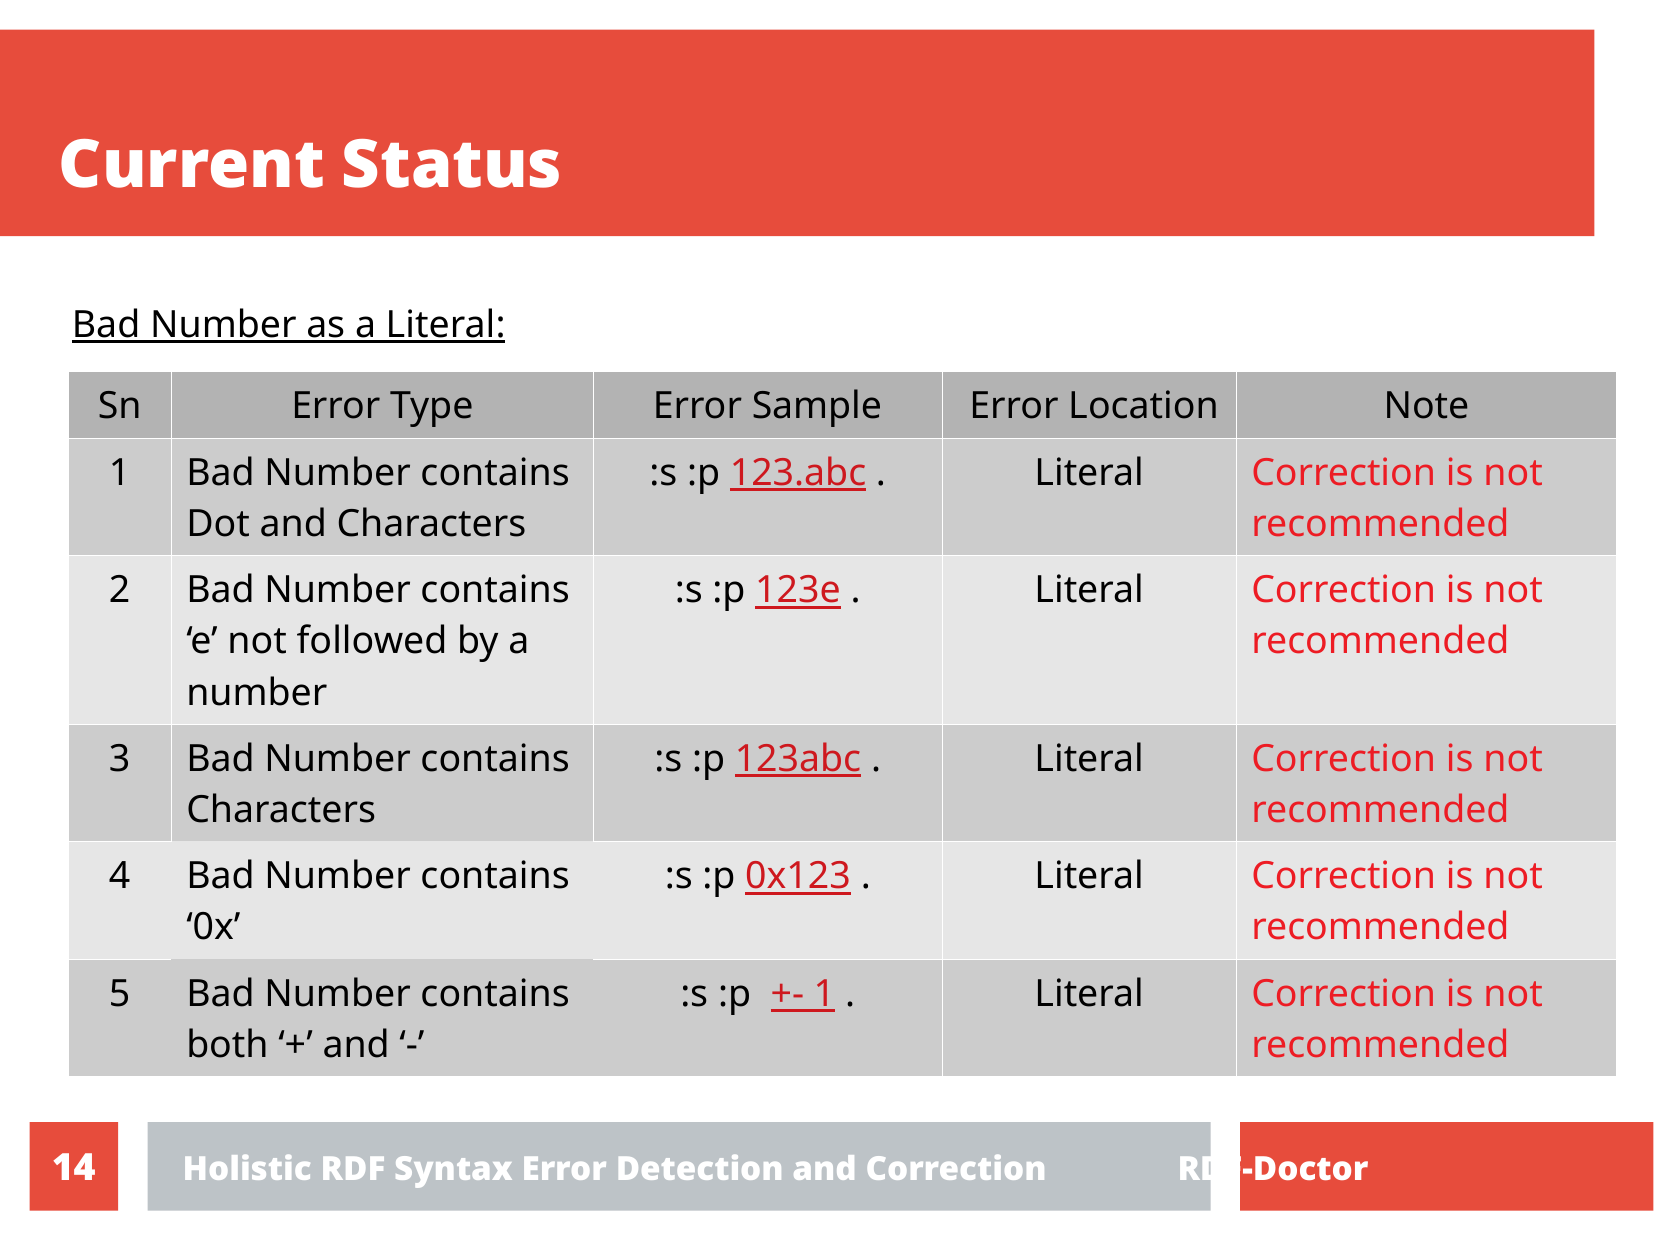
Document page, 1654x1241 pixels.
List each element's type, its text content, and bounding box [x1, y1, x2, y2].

table_cell 3 [69, 725, 171, 841]
table_cell Bad Number contains ‘e’ not followed by a number [172, 556, 593, 724]
table_cell :s :p 0x123 . [593, 842, 942, 959]
table_cell Correction is not recommended [1237, 725, 1616, 841]
table_cell 5 [69, 960, 171, 1076]
table_cell 2 [69, 556, 171, 724]
table_cell Literal [943, 725, 1236, 841]
table_cell 1 [69, 439, 171, 555]
table_cell Bad Number contains Characters [172, 725, 593, 841]
table_cell Correction is not recommended [1237, 842, 1616, 959]
table_cell :s :p +- 1 . [593, 960, 942, 1076]
title Current Status [59, 59, 1595, 207]
text_box Bad Number as a Literal: [57, 289, 760, 400]
table_cell Correction is not recommended [1237, 439, 1616, 555]
table_cell Correction is not recommended [1237, 960, 1616, 1076]
table_cell Correction is not recommended [1237, 556, 1616, 724]
table_header Note [1237, 372, 1616, 438]
table_header Error Sample [594, 372, 942, 438]
table_header Error Type [172, 400, 593, 438]
table_cell :s :p 123e . [594, 556, 942, 724]
table_cell Literal [943, 556, 1236, 724]
table_cell Literal [943, 842, 1236, 959]
table_cell Bad Number contains ‘0x’ [171, 841, 593, 959]
table_cell Bad Number contains both ‘+’ and ‘-’ [171, 959, 593, 1076]
table_cell Literal [943, 960, 1236, 1076]
table_cell :s :p 123abc . [594, 725, 942, 841]
table_header Error Location [943, 372, 1236, 438]
table_cell Literal [943, 439, 1236, 555]
table_cell :s :p 123.abc . [594, 439, 942, 555]
table_cell Bad Number contains Dot and Characters [172, 439, 593, 555]
text_box Holistic RDF Syntax Error Detection and Correction RDF-Doctor [182, 1137, 1638, 1191]
table_cell 4 [69, 842, 171, 959]
table_header Sn [69, 400, 171, 438]
